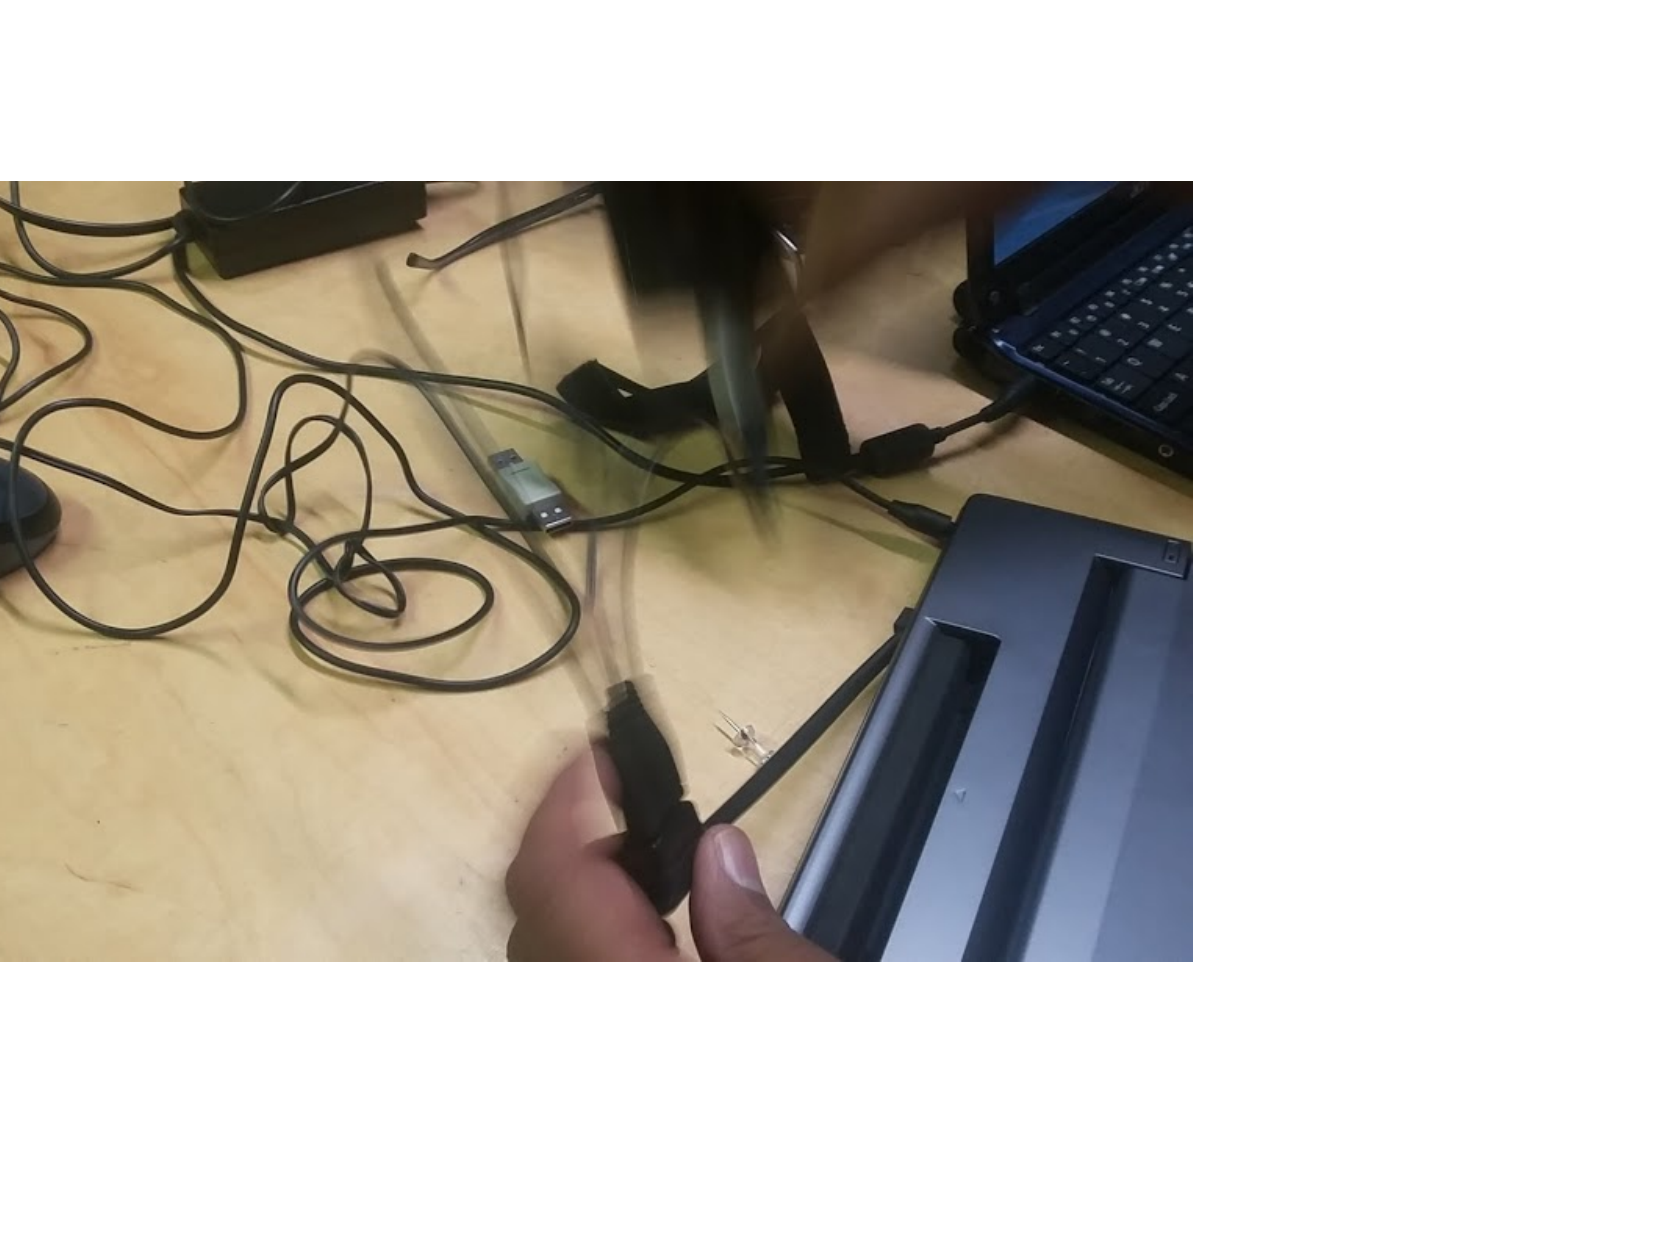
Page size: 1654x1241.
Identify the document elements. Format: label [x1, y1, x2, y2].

picture [0, 181, 1193, 962]
